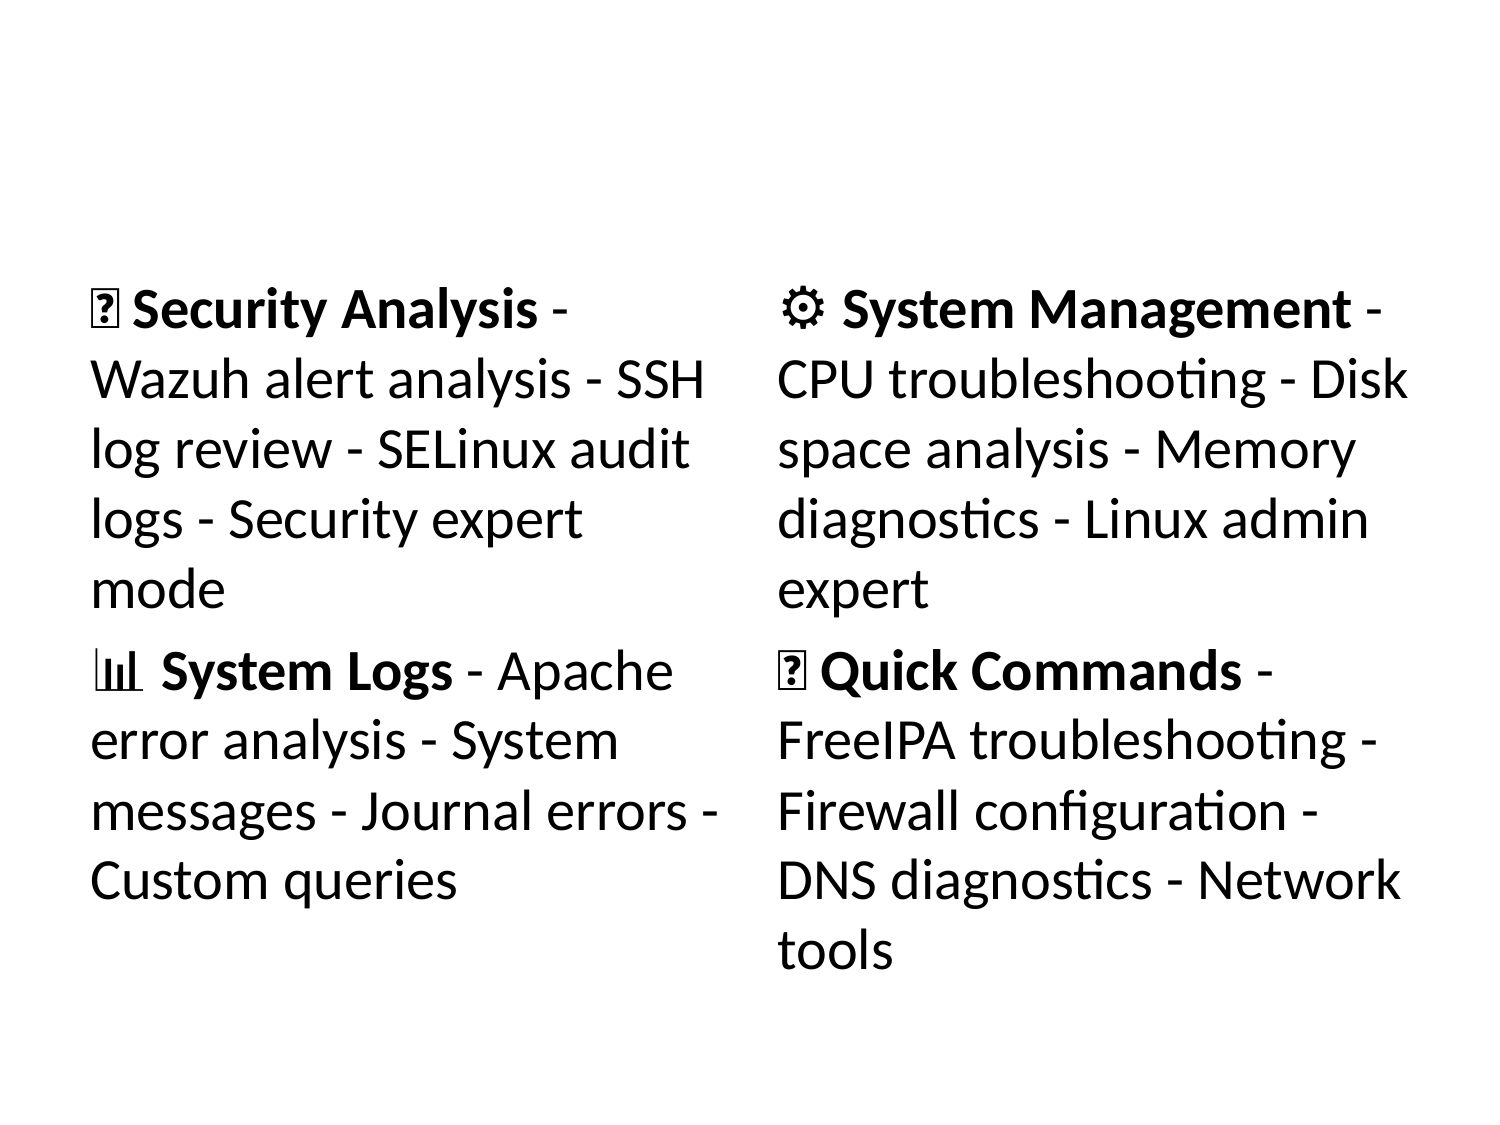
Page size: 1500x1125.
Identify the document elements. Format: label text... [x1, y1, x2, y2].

list 🔐 Security Analysis - Wazuh alert analysis - SSH log review - SELinux audit logs - Security expert mode 📊 System Logs - Apache error analysis - System messages - Journal errors - Custom queries [75, 262, 738, 1005]
list ⚙️ System Management - CPU troubleshooting - Disk space analysis - Memory diagnostics - Linux admin expert 🚀 Quick Commands - FreeIPA troubleshooting - Firewall configuration - DNS diagnostics - Network tools [762, 262, 1425, 1005]
